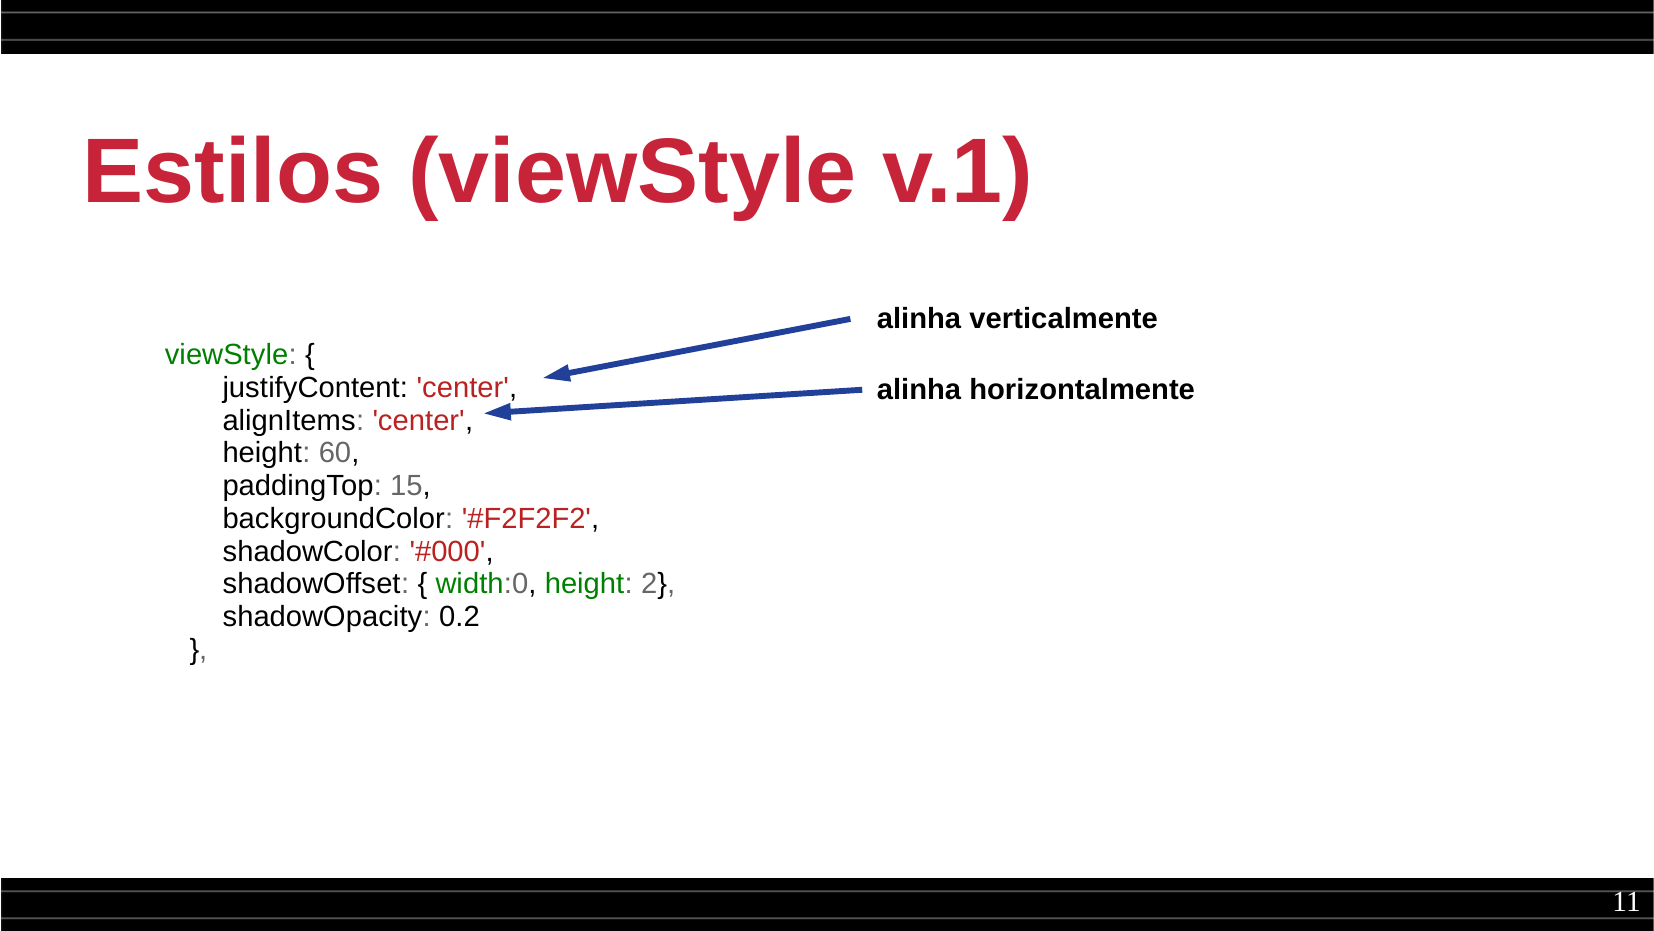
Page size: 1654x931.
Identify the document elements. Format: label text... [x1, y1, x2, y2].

text_box alinha verticalmente [862, 294, 1174, 343]
picture [1, 0, 1654, 54]
text_box alinha horizontalmente [862, 366, 1211, 414]
picture [1, 878, 1654, 931]
title Estilos (viewStyle v.1) [82, 92, 1571, 249]
text_box viewStyle: { justifyContent: 'center', alignItems: 'center', height: 60, paddingTop: 15, backgroundColor: '#F2F2F2', shadowColor: '#000', shadowOffset: { width:0, height: 2}, shadowOpacity: 0.2 }, [141, 330, 827, 739]
